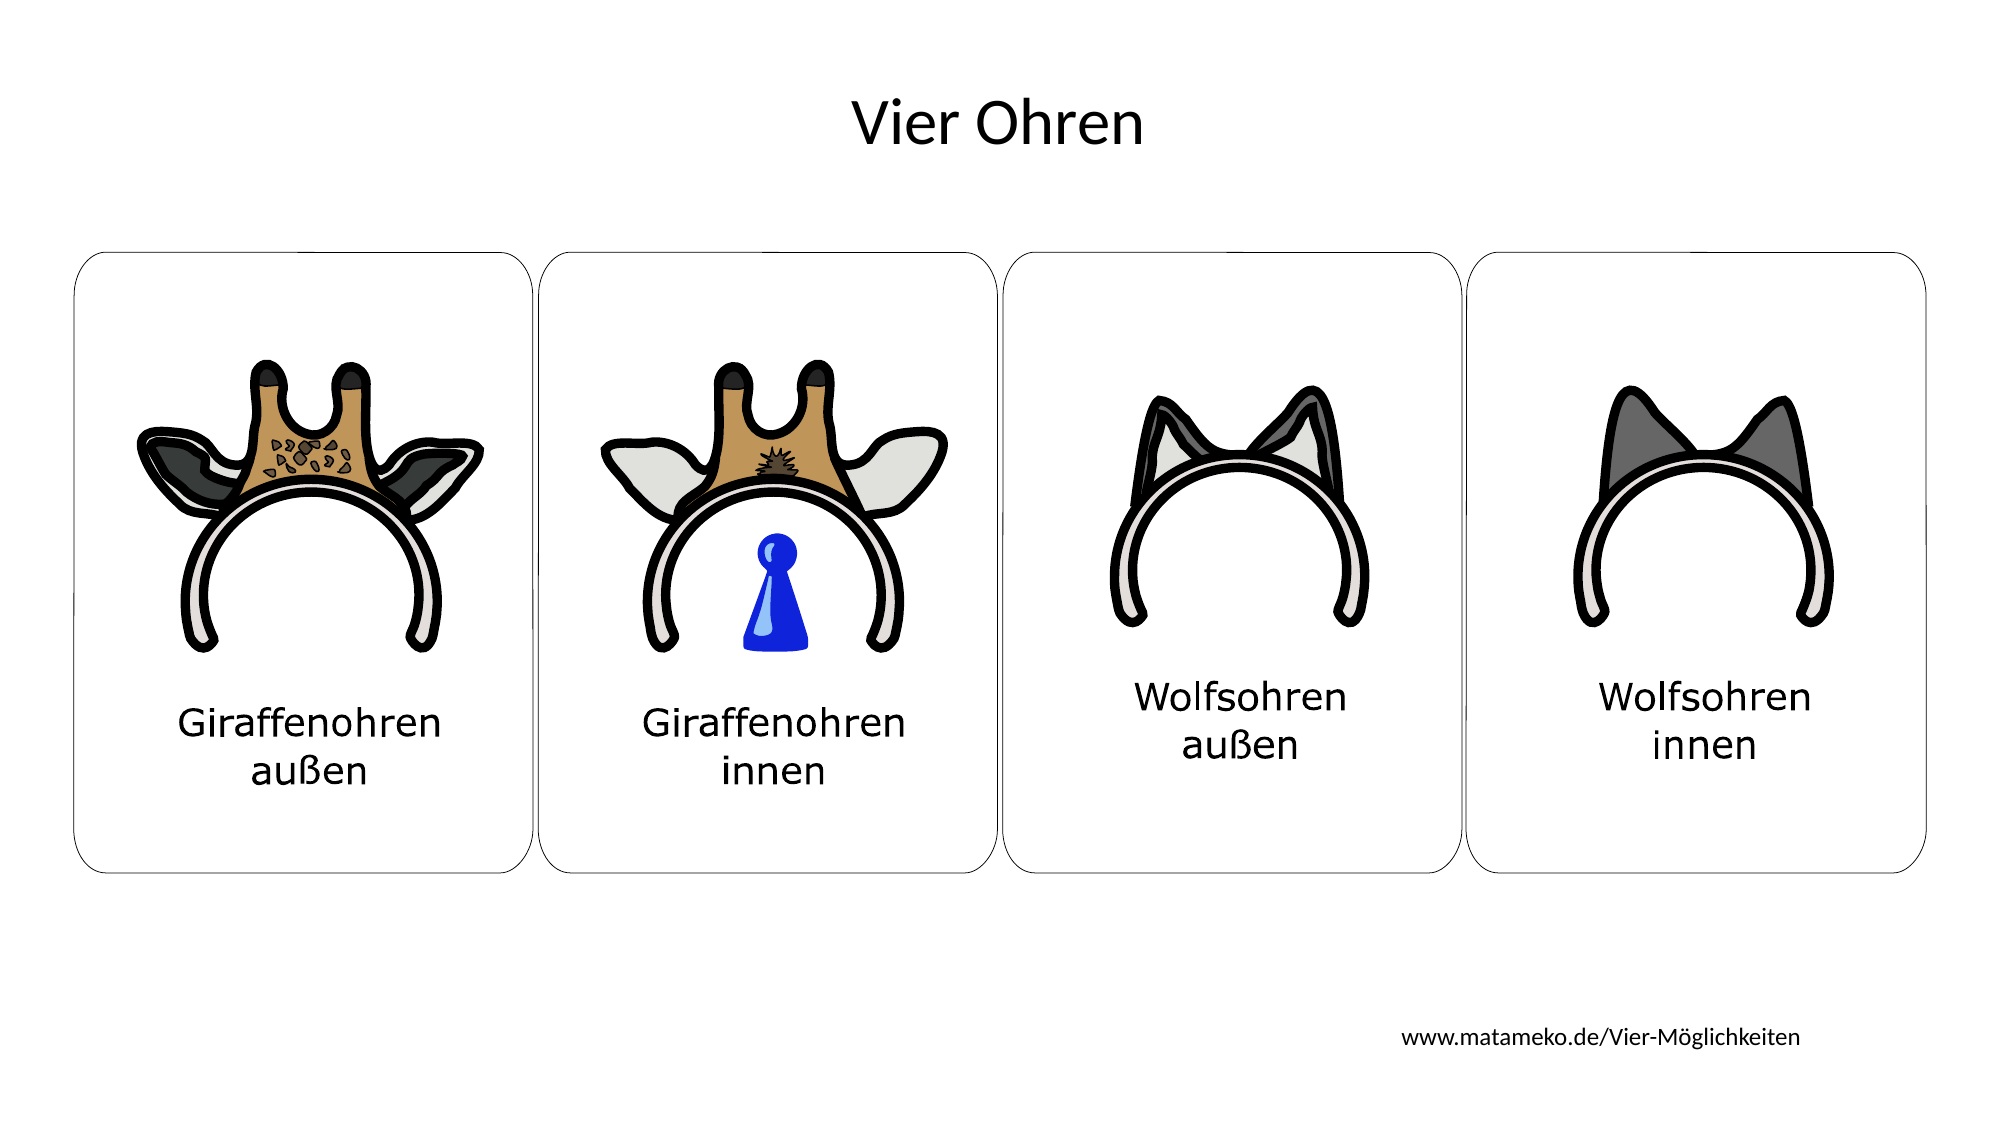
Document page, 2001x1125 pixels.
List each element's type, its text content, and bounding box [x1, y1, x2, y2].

text_box [179, 708, 204, 737]
text_box [1204, 680, 1219, 711]
text_box [699, 714, 718, 737]
text_box [1752, 689, 1765, 711]
text_box [389, 458, 451, 499]
text_box [1120, 460, 1360, 617]
text_box [1170, 689, 1191, 712]
text_box Vier Ohren [836, 70, 1164, 167]
text_box [846, 715, 860, 737]
text_box [806, 763, 824, 785]
text_box [188, 440, 205, 450]
text_box [1682, 689, 1700, 712]
text_box [166, 482, 205, 508]
text_box [653, 484, 894, 643]
text_box [1713, 736, 1733, 759]
text_box [1610, 396, 1685, 487]
text_box [323, 763, 343, 785]
text_box [1238, 689, 1259, 712]
text_box [348, 763, 366, 785]
text_box [734, 763, 753, 785]
text_box [1261, 396, 1332, 477]
text_box [414, 447, 432, 451]
text_box [332, 714, 352, 737]
text_box [1665, 736, 1683, 759]
text_box [749, 714, 769, 737]
text_box [157, 447, 232, 499]
text_box [1702, 689, 1723, 712]
text_box [421, 714, 440, 737]
text_box [1766, 689, 1786, 711]
text_box [1207, 737, 1226, 759]
text_box [271, 707, 285, 737]
text_box [1279, 736, 1297, 759]
text_box [846, 437, 938, 510]
text_box [252, 762, 271, 786]
text_box [1583, 460, 1824, 617]
text_box [1689, 736, 1708, 759]
text_box [674, 715, 679, 737]
text_box [643, 708, 669, 737]
text_box [1159, 406, 1207, 455]
text_box [1134, 682, 1170, 711]
text_box [210, 715, 214, 737]
text_box [1231, 729, 1251, 759]
text_box [220, 715, 235, 737]
text_box [1287, 689, 1301, 711]
text_box [1273, 419, 1320, 476]
text_box [276, 762, 295, 786]
text_box [1263, 680, 1281, 711]
text_box [1218, 689, 1235, 712]
text_box [1668, 680, 1682, 711]
text_box [758, 763, 777, 785]
text_box [684, 715, 699, 737]
text_box [773, 714, 792, 737]
text_box [1151, 418, 1156, 437]
text_box [1155, 426, 1190, 479]
text_box [1791, 689, 1810, 711]
text_box [242, 370, 375, 493]
text_box [1736, 406, 1801, 491]
text_box [1727, 680, 1745, 711]
text_box [357, 707, 375, 737]
text_box [721, 707, 750, 737]
text_box [743, 533, 809, 652]
text_box [379, 453, 409, 478]
text_box [411, 448, 474, 514]
text_box [708, 370, 846, 495]
text_box www.matameko.de/Vier-Möglichkeiten [1386, 1013, 1817, 1088]
text_box [381, 715, 395, 737]
text_box [1655, 737, 1659, 759]
text_box [309, 714, 328, 737]
text_box [796, 714, 816, 737]
text_box [235, 714, 254, 737]
text_box [885, 714, 904, 737]
text_box [782, 763, 802, 785]
text_box [210, 457, 240, 478]
text_box [861, 714, 881, 737]
text_box [257, 707, 272, 737]
text_box [1183, 736, 1202, 759]
text_box [284, 714, 304, 737]
text_box [1599, 682, 1633, 711]
text_box [1326, 689, 1345, 711]
text_box [1634, 689, 1656, 712]
text_box [822, 707, 840, 737]
text_box [724, 762, 729, 785]
text_box [396, 714, 416, 737]
text_box [1302, 689, 1322, 711]
text_box [1660, 681, 1664, 710]
text_box [611, 447, 706, 514]
text_box [1737, 736, 1755, 759]
text_box [1253, 736, 1274, 759]
text_box [190, 484, 432, 643]
text_box [300, 754, 320, 785]
